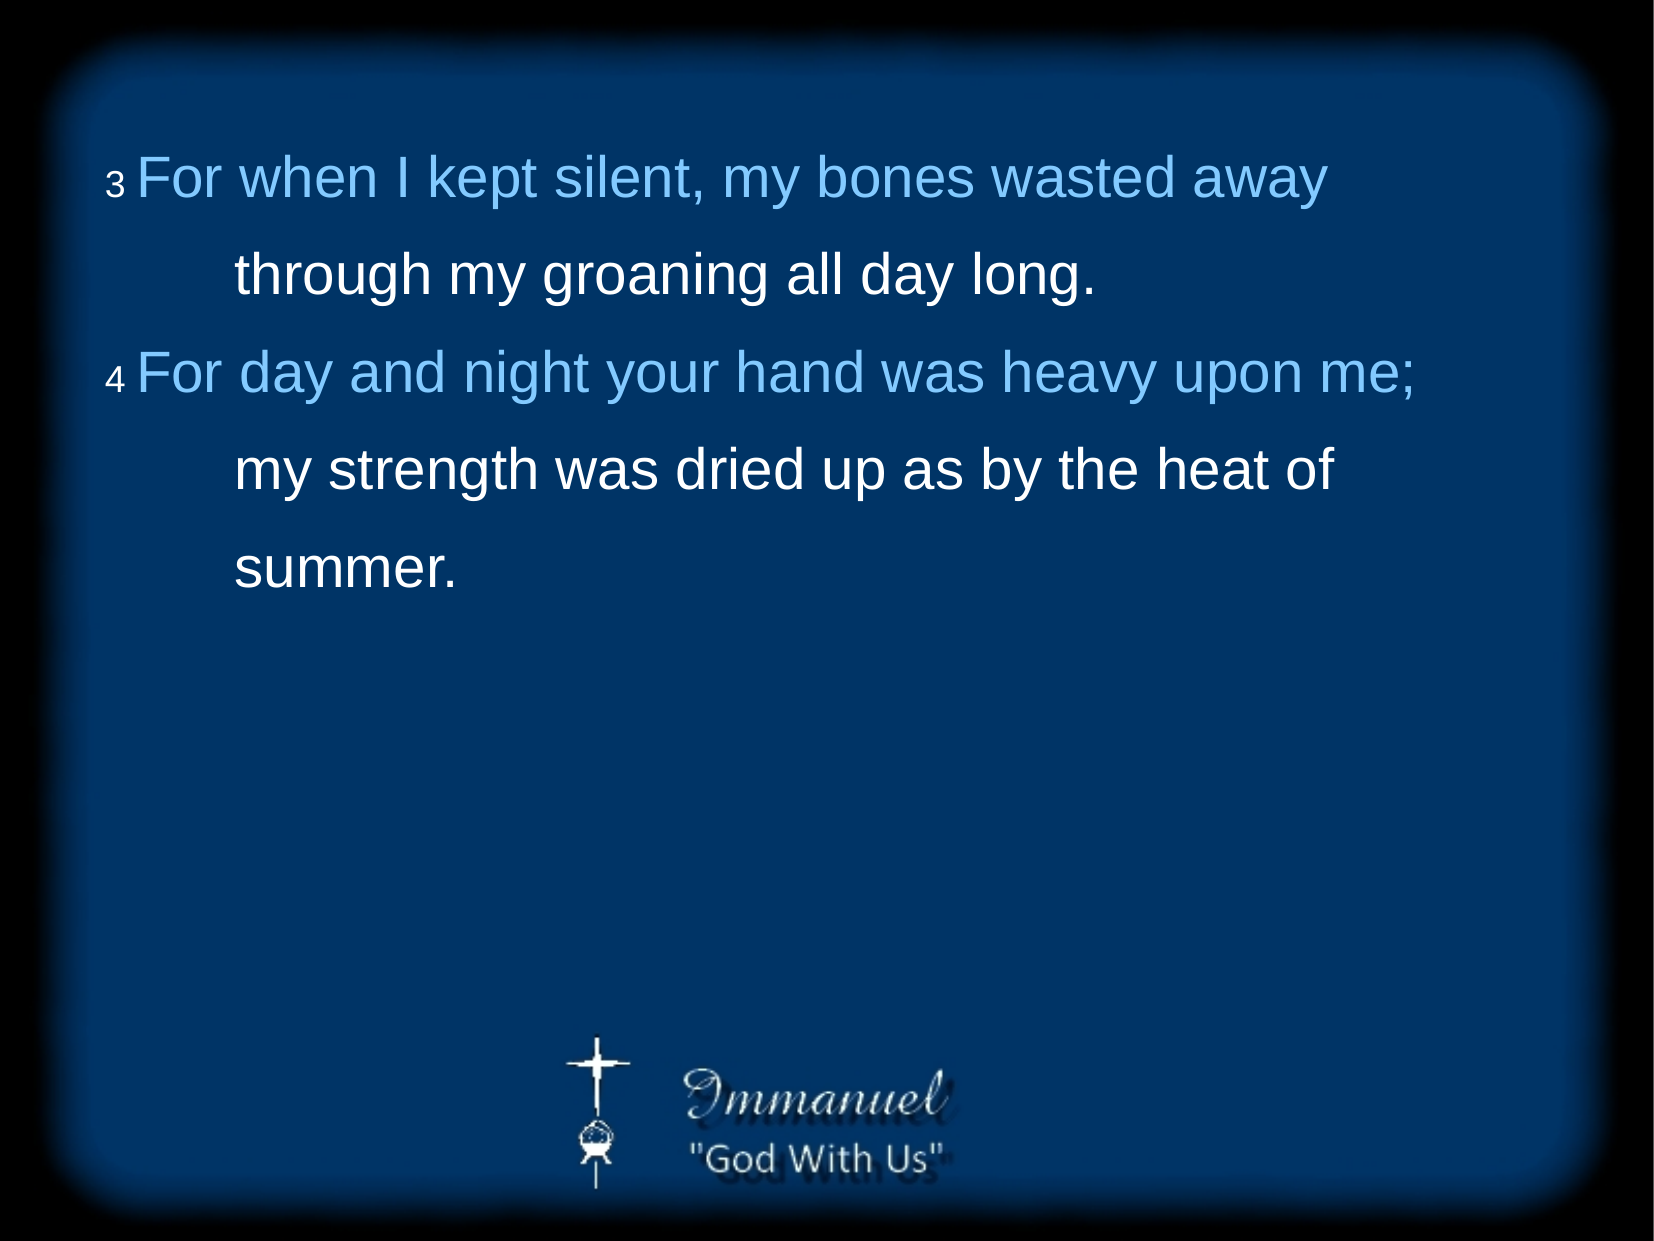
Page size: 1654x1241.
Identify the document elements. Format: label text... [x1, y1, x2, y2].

text_box 3 For when I kept silent, my bones wasted away through my groaning all day long. 4 For day and night your hand was heavy upon me; my strength was dried up as by the heat of summer. [90, 105, 1561, 637]
picture [0, 0, 1654, 1241]
